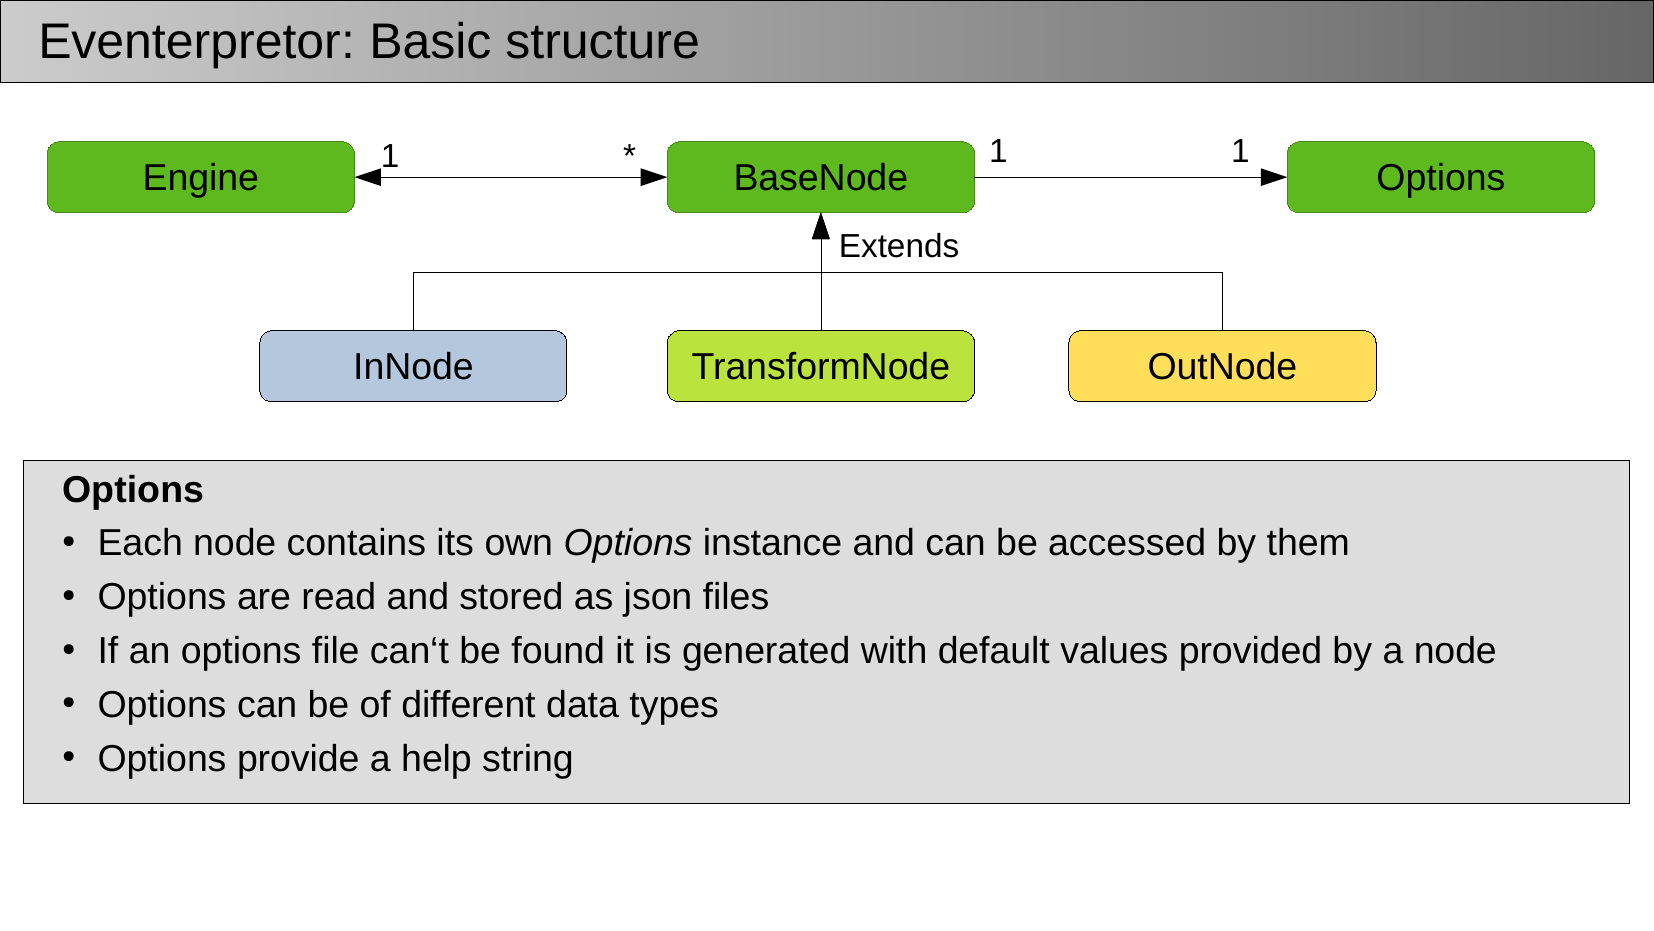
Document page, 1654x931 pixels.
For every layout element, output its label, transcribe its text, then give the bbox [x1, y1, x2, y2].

text_box 1 [974, 125, 1034, 178]
text_box [0, 0, 1654, 83]
text_box Options [1287, 141, 1595, 213]
text_box OutNode [1068, 330, 1377, 402]
text_box Options Each node contains its own Options instance and can be accessed by them Options are read and stored as json files If an options file can‘t be found it is generated with default values provided by a node Options can be of different data types Options provide a help string [47, 460, 1619, 787]
text_box 1 [1216, 125, 1276, 178]
text_box * [656, 178, 668, 182]
text_box BaseNode [667, 141, 975, 213]
text_box [23, 460, 1630, 804]
text_box * [608, 129, 668, 177]
text_box Engine [47, 141, 355, 213]
text_box Extends [824, 219, 975, 272]
text_box 1 [366, 129, 426, 177]
text_box * [608, 178, 640, 182]
text_box TransformNode [667, 330, 975, 402]
text_box Eventerpretor: Basic structure [23, 5, 1630, 77]
text_box 1 [381, 178, 426, 182]
text_box InNode [259, 330, 567, 402]
